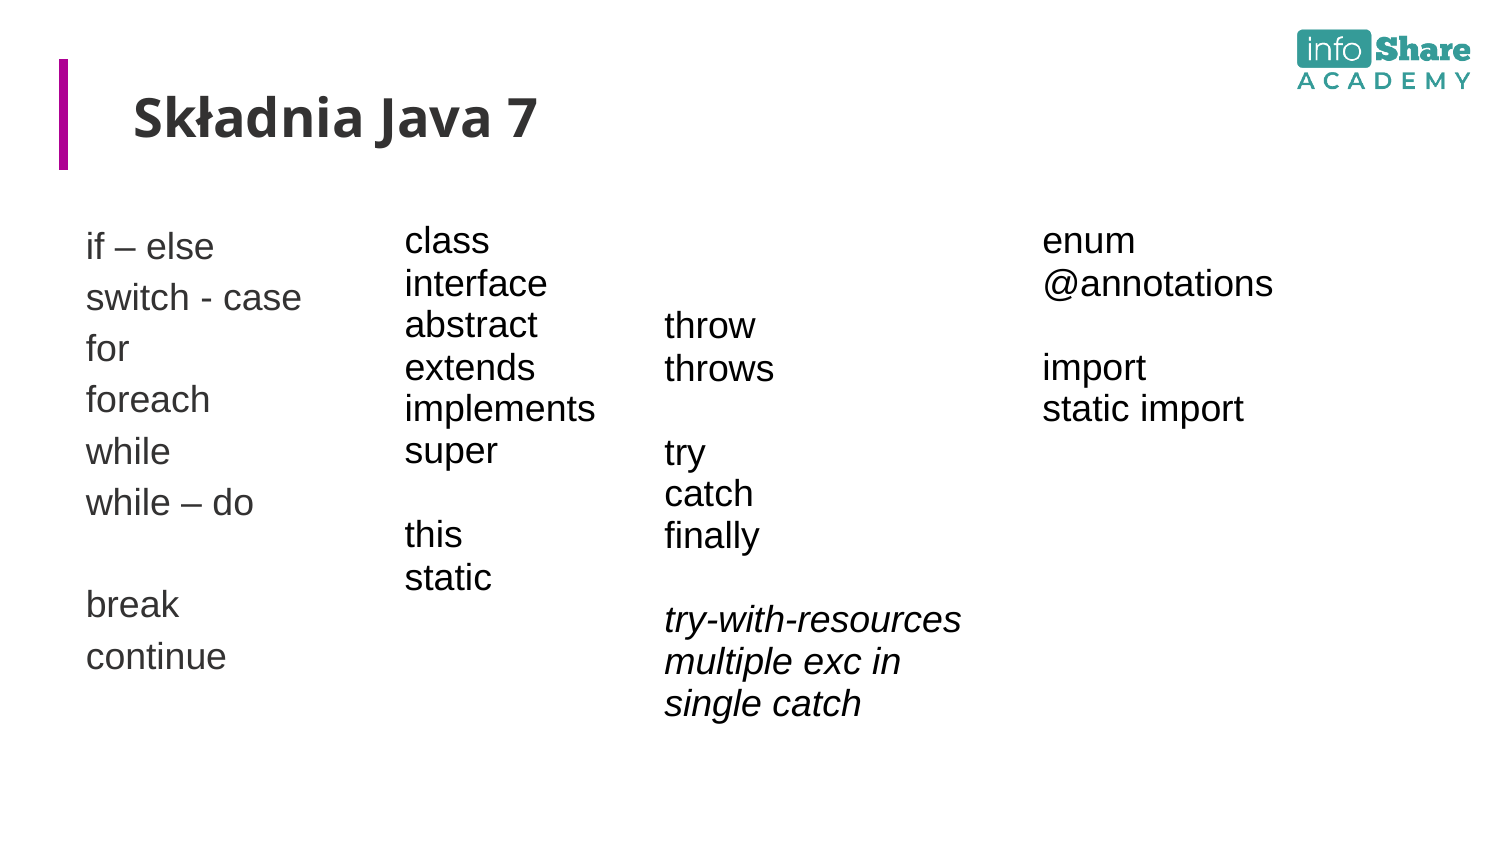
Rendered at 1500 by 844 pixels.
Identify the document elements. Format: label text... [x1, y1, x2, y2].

text_box throw throws try catch finally try-with-resources multiple exc in single catch [649, 297, 1016, 733]
text_box enum @annotations import static import [1027, 212, 1323, 438]
list if – else switch - case for foreach while while – do break continue [70, 200, 331, 544]
picture [1267, 0, 1500, 119]
text_box class interface abstract extends implements super this static [389, 212, 615, 606]
title Składnia Java 7 [118, 59, 1185, 200]
